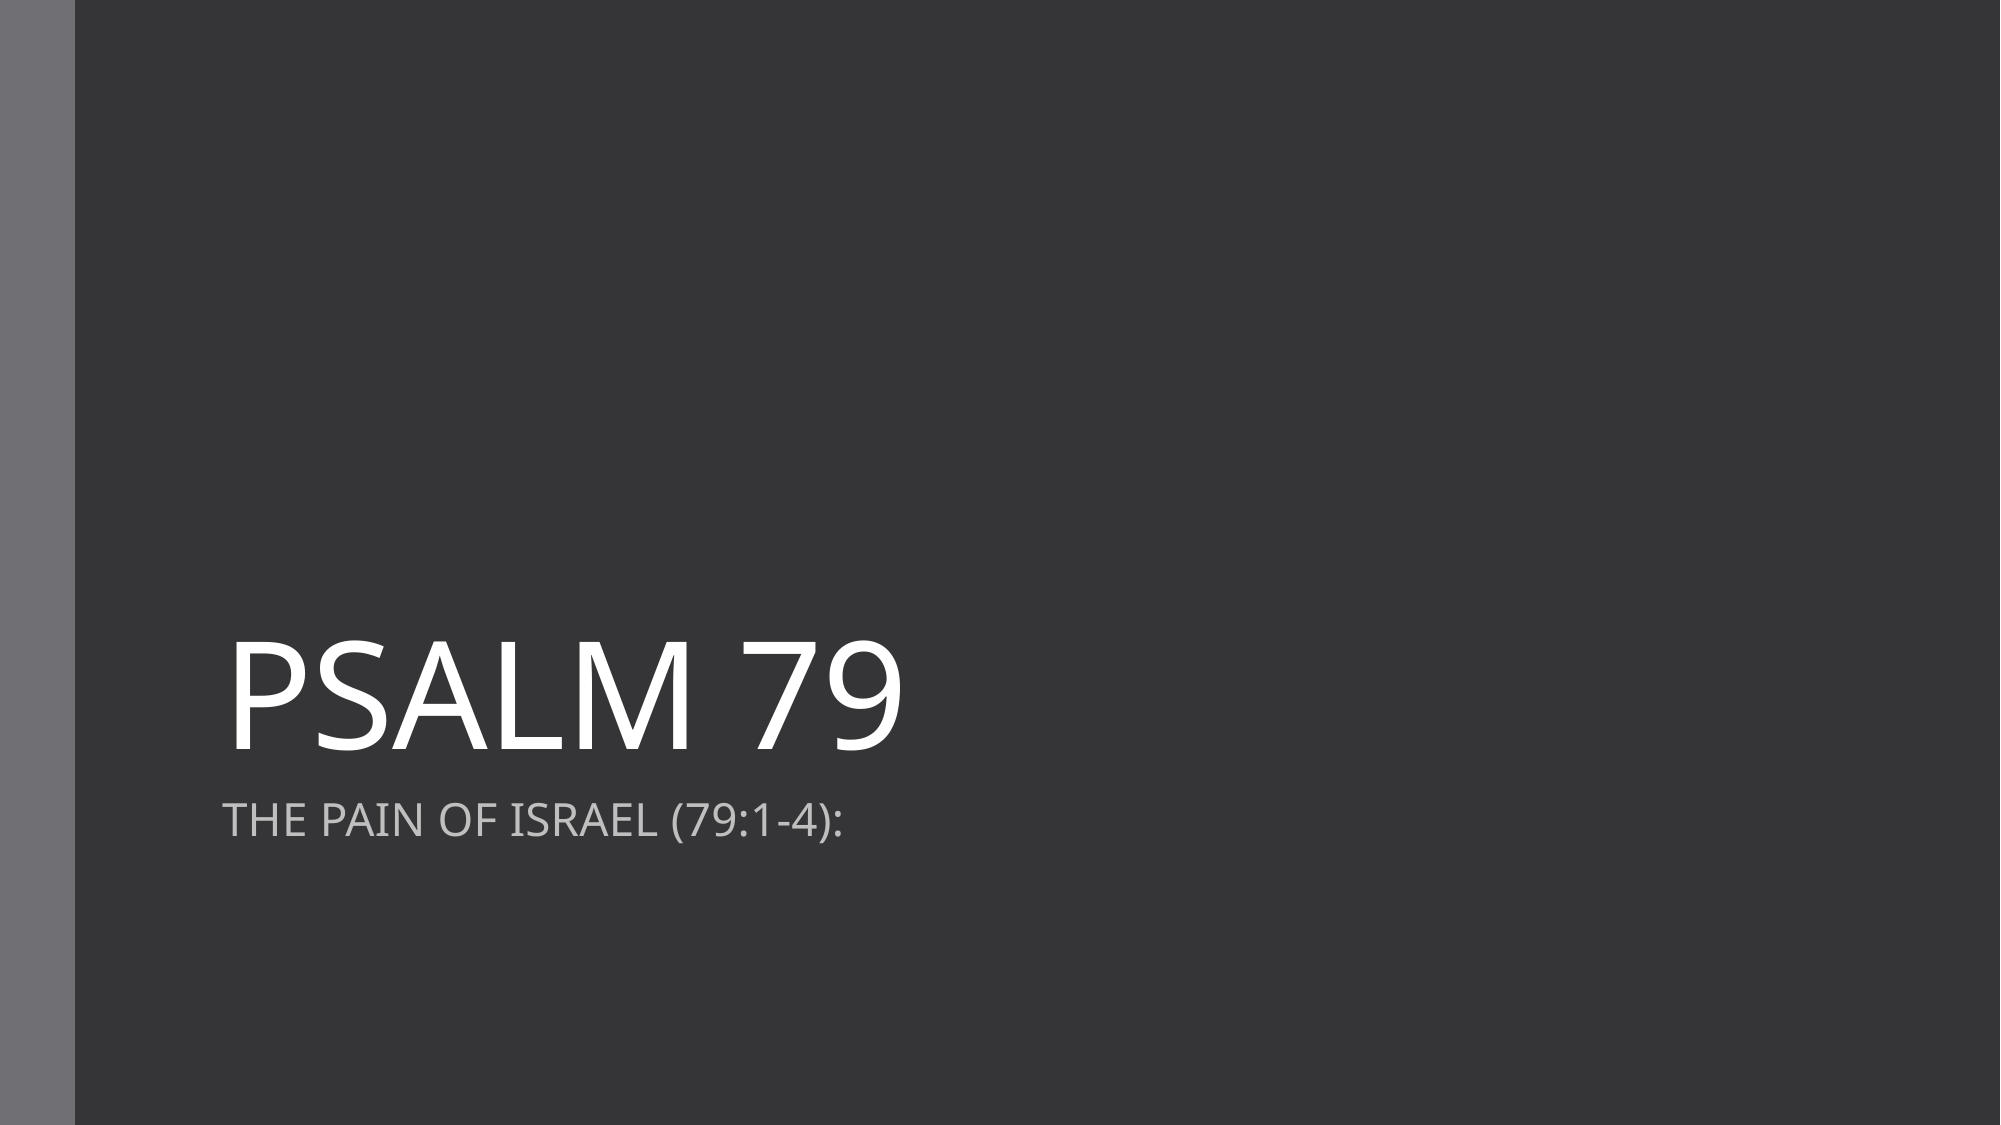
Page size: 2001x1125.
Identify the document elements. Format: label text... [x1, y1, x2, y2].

subtitle THE PAIN OF ISRAEL (79:1-4): [206, 787, 1752, 1066]
title PSALM 79 [206, 124, 1752, 787]
